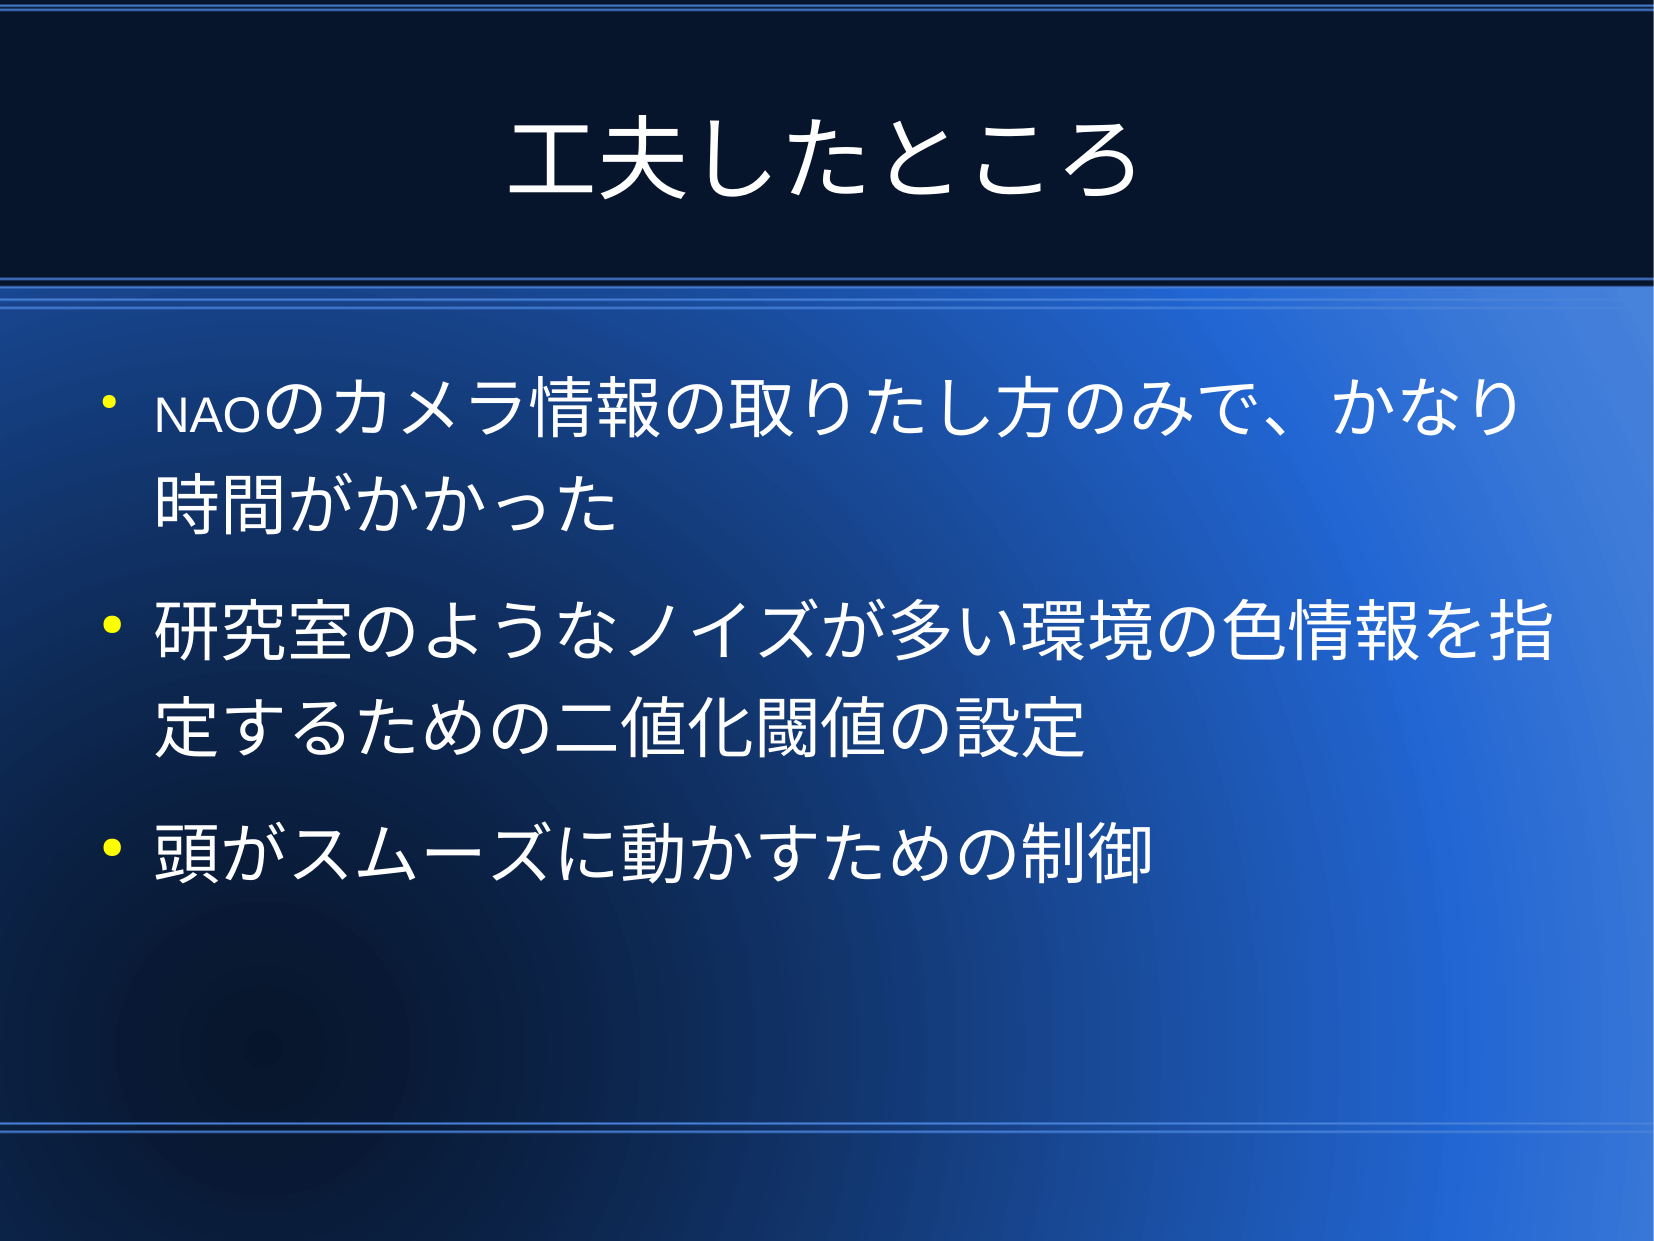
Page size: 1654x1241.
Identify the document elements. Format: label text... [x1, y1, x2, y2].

title 工夫したところ [82, 49, 1571, 257]
list NAOのカメラ情報の取りたし方のみで、かなり時間がかかった 研究室のようなノイズが多い環境の色情報を指定するための二値化閾値の設定 頭がスムーズに動かすための制御 [82, 355, 1571, 1075]
picture [0, 0, 1654, 1241]
